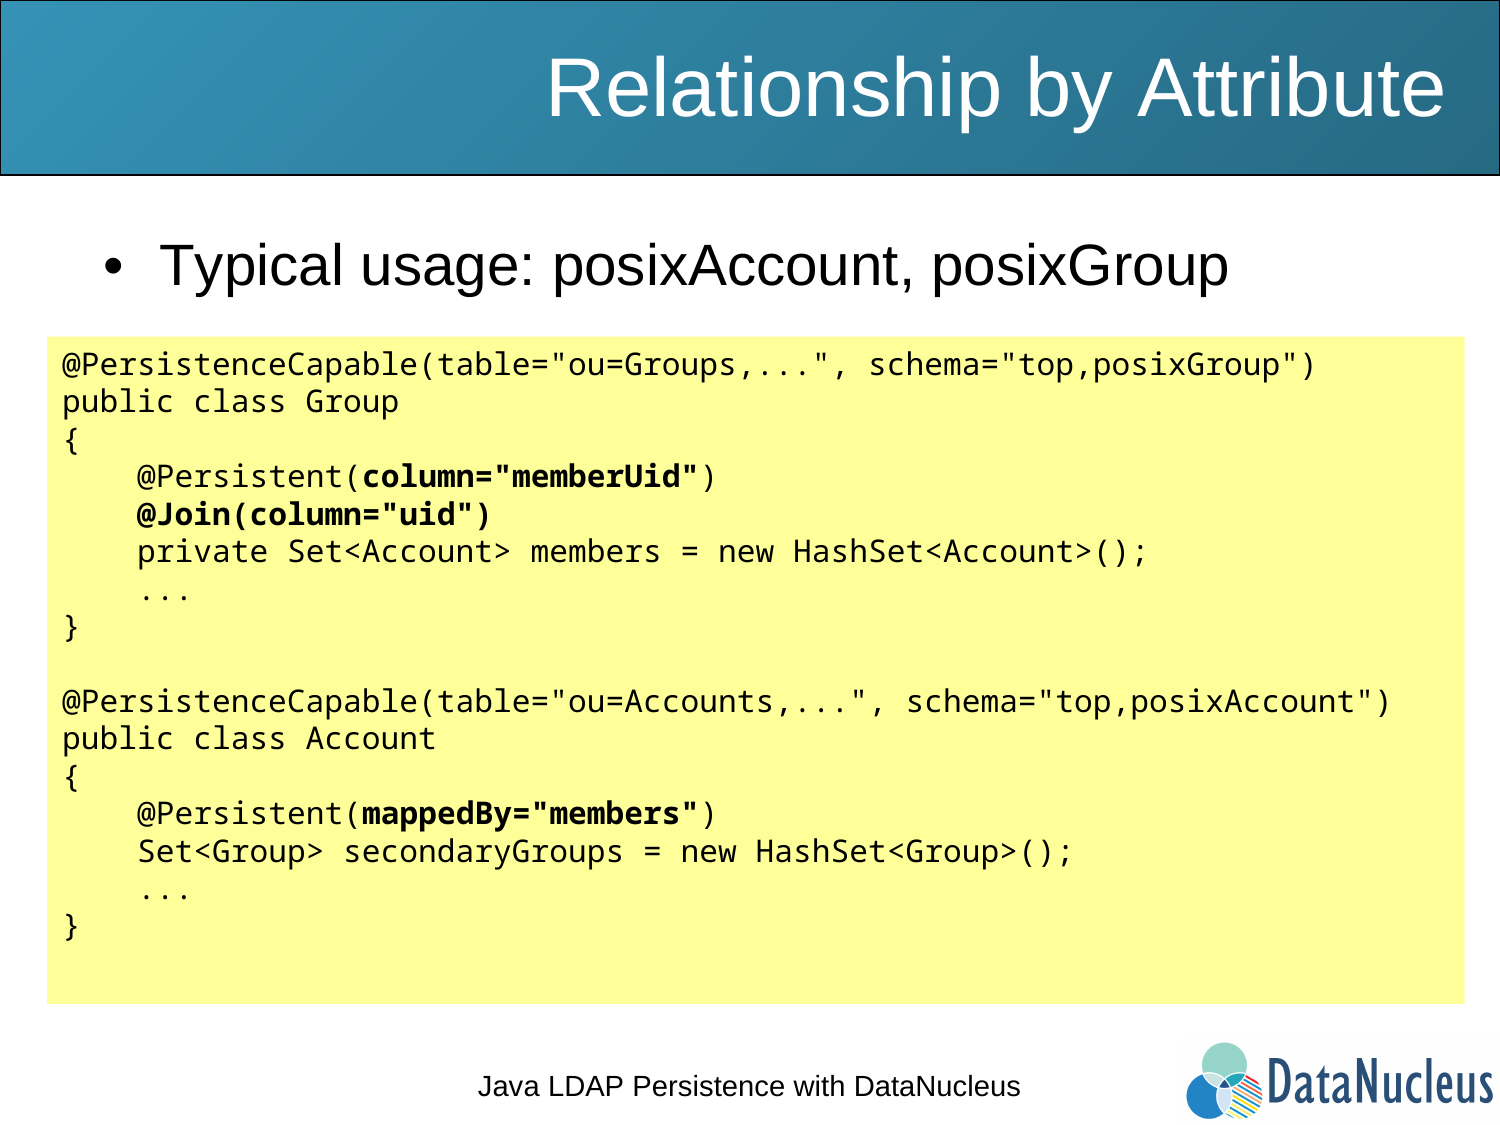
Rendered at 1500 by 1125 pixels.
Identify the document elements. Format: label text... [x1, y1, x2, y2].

text_box @PersistenceCapable(table="ou=Groups,...", schema="top,posixGroup") public class Group { @Persistent(column="memberUid") @Join(column="uid") private Set<Account> members = new HashSet<Account>(); ... } @PersistenceCapable(table="ou=Accounts,...", schema="top,posixAccount") public class Account { @Persistent(mappedBy="members") Set<Group> secondaryGroups = new HashSet<Group>(); ... } [47, 336, 1465, 1004]
picture [1178, 1038, 1500, 1125]
list Typical usage: posixAccount, posixGroup [88, 224, 1439, 325]
title Relationship by Attribute [34, 12, 1463, 163]
